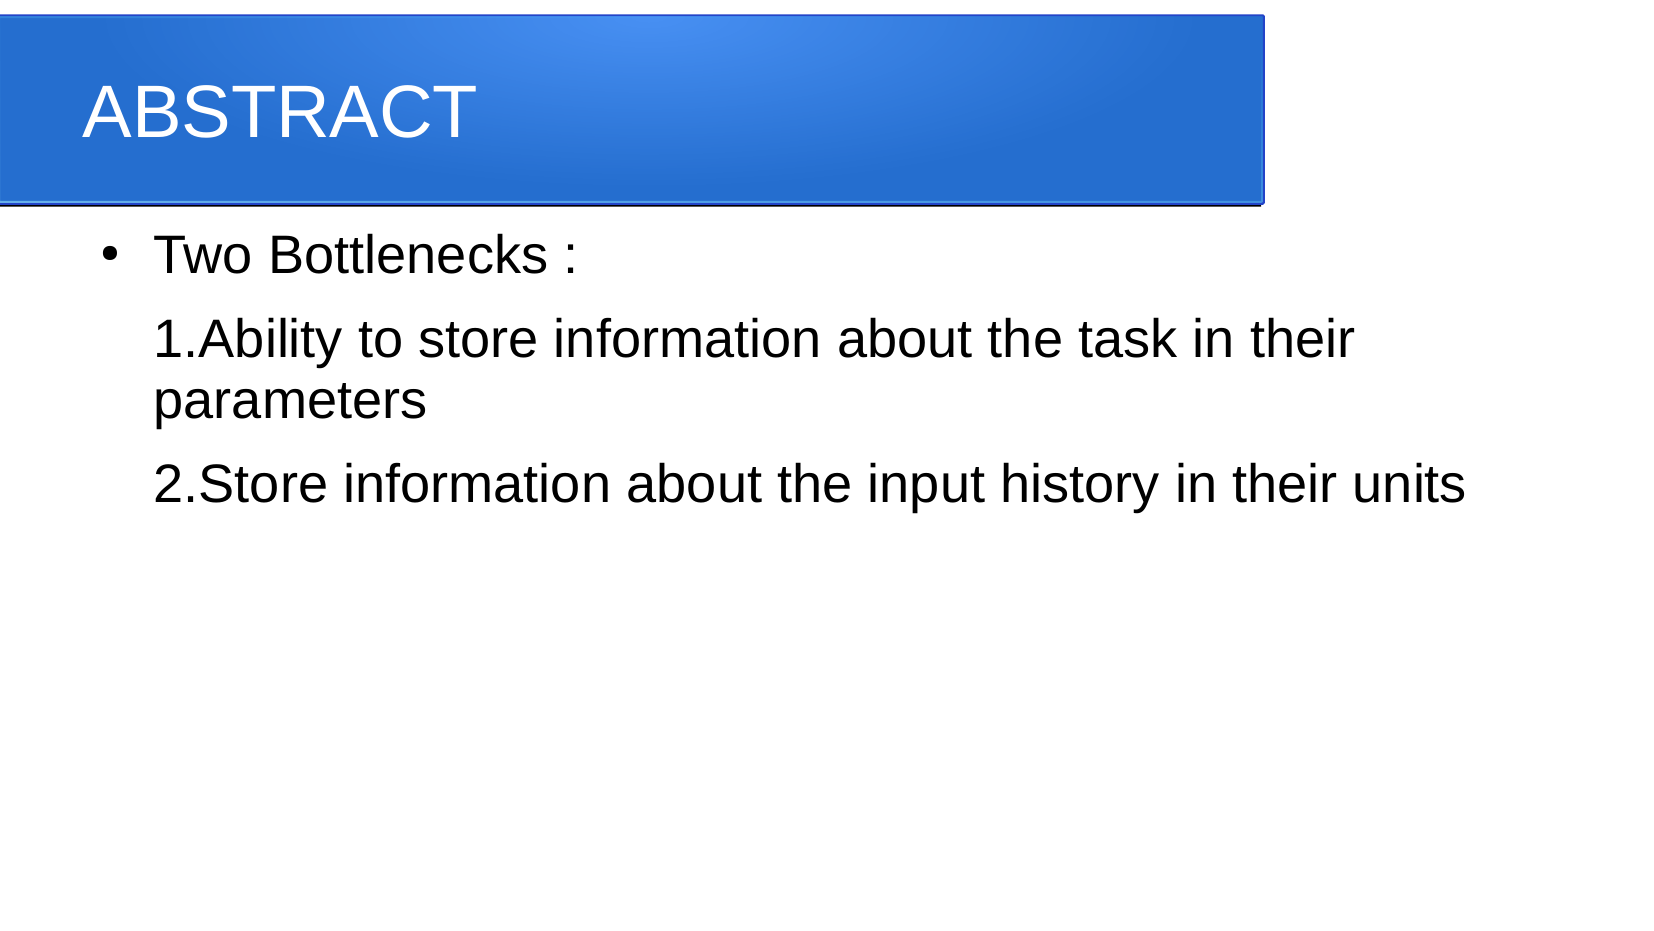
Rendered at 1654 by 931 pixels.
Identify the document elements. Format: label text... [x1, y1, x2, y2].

title ABSTRACT [82, 35, 1235, 189]
list Two Bottlenecks : 1.Ability to store information about the task in their parameters 2.Store information about the input history in their units [82, 224, 1571, 764]
